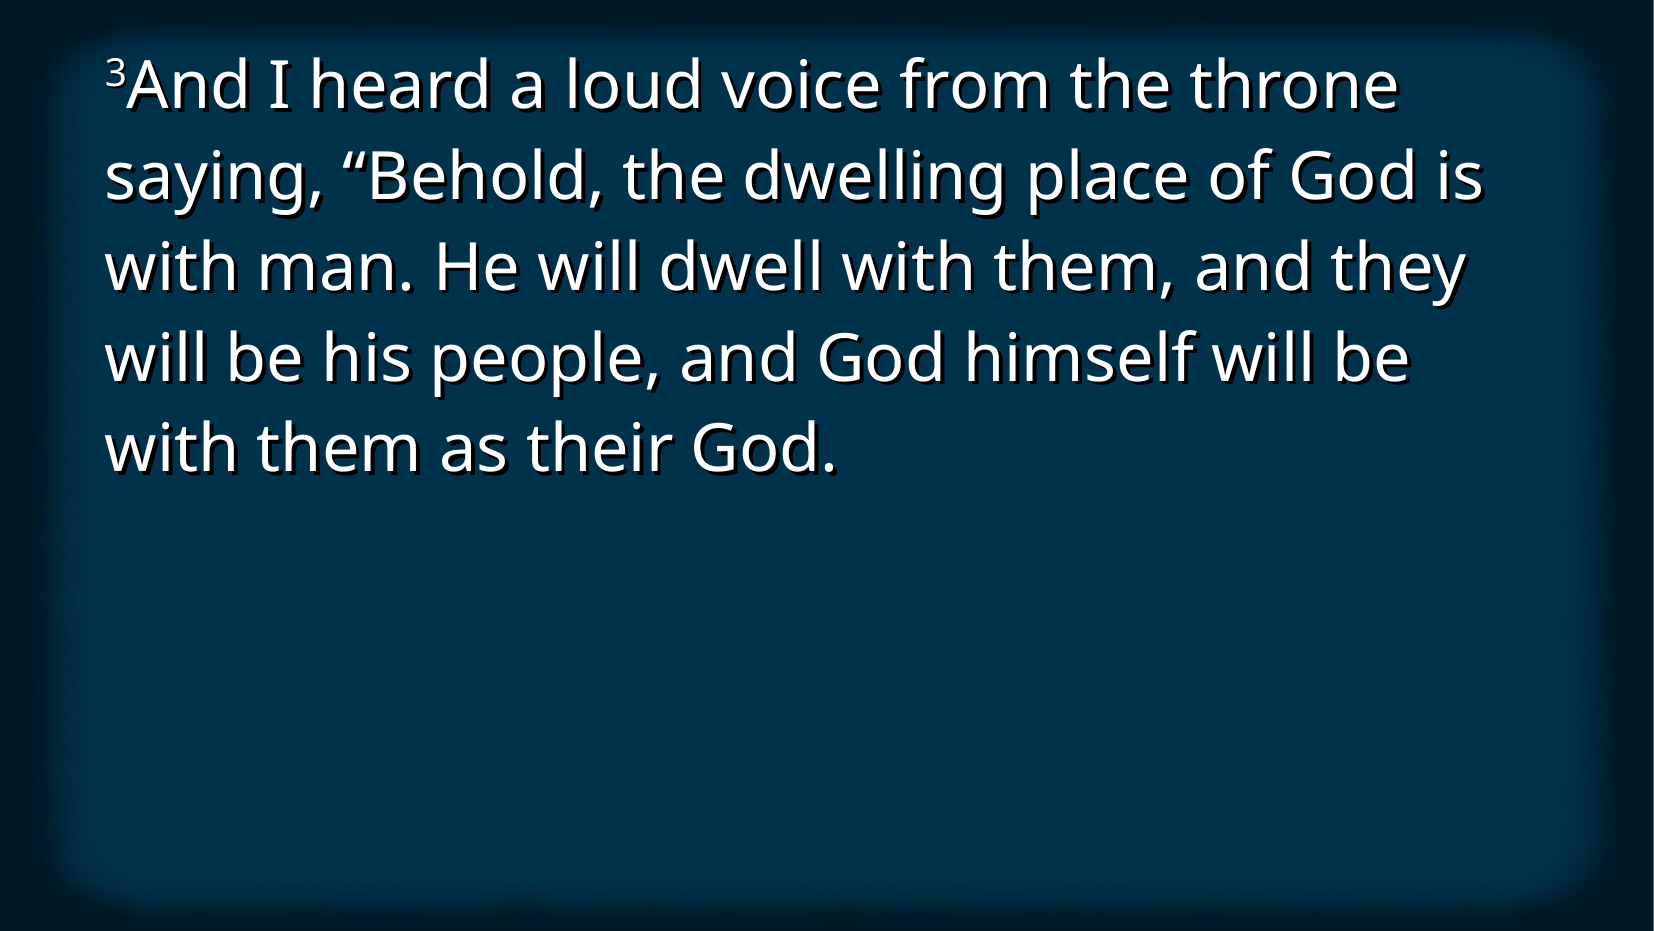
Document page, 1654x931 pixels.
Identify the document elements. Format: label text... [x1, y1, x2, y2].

picture [0, 0, 1654, 931]
text_box 3And I heard a loud voice from the throne saying, “Behold, the dwelling place of God is with man. He will dwell with them, and they will be his people, and God himself will be with them as their God. [90, 30, 1576, 489]
